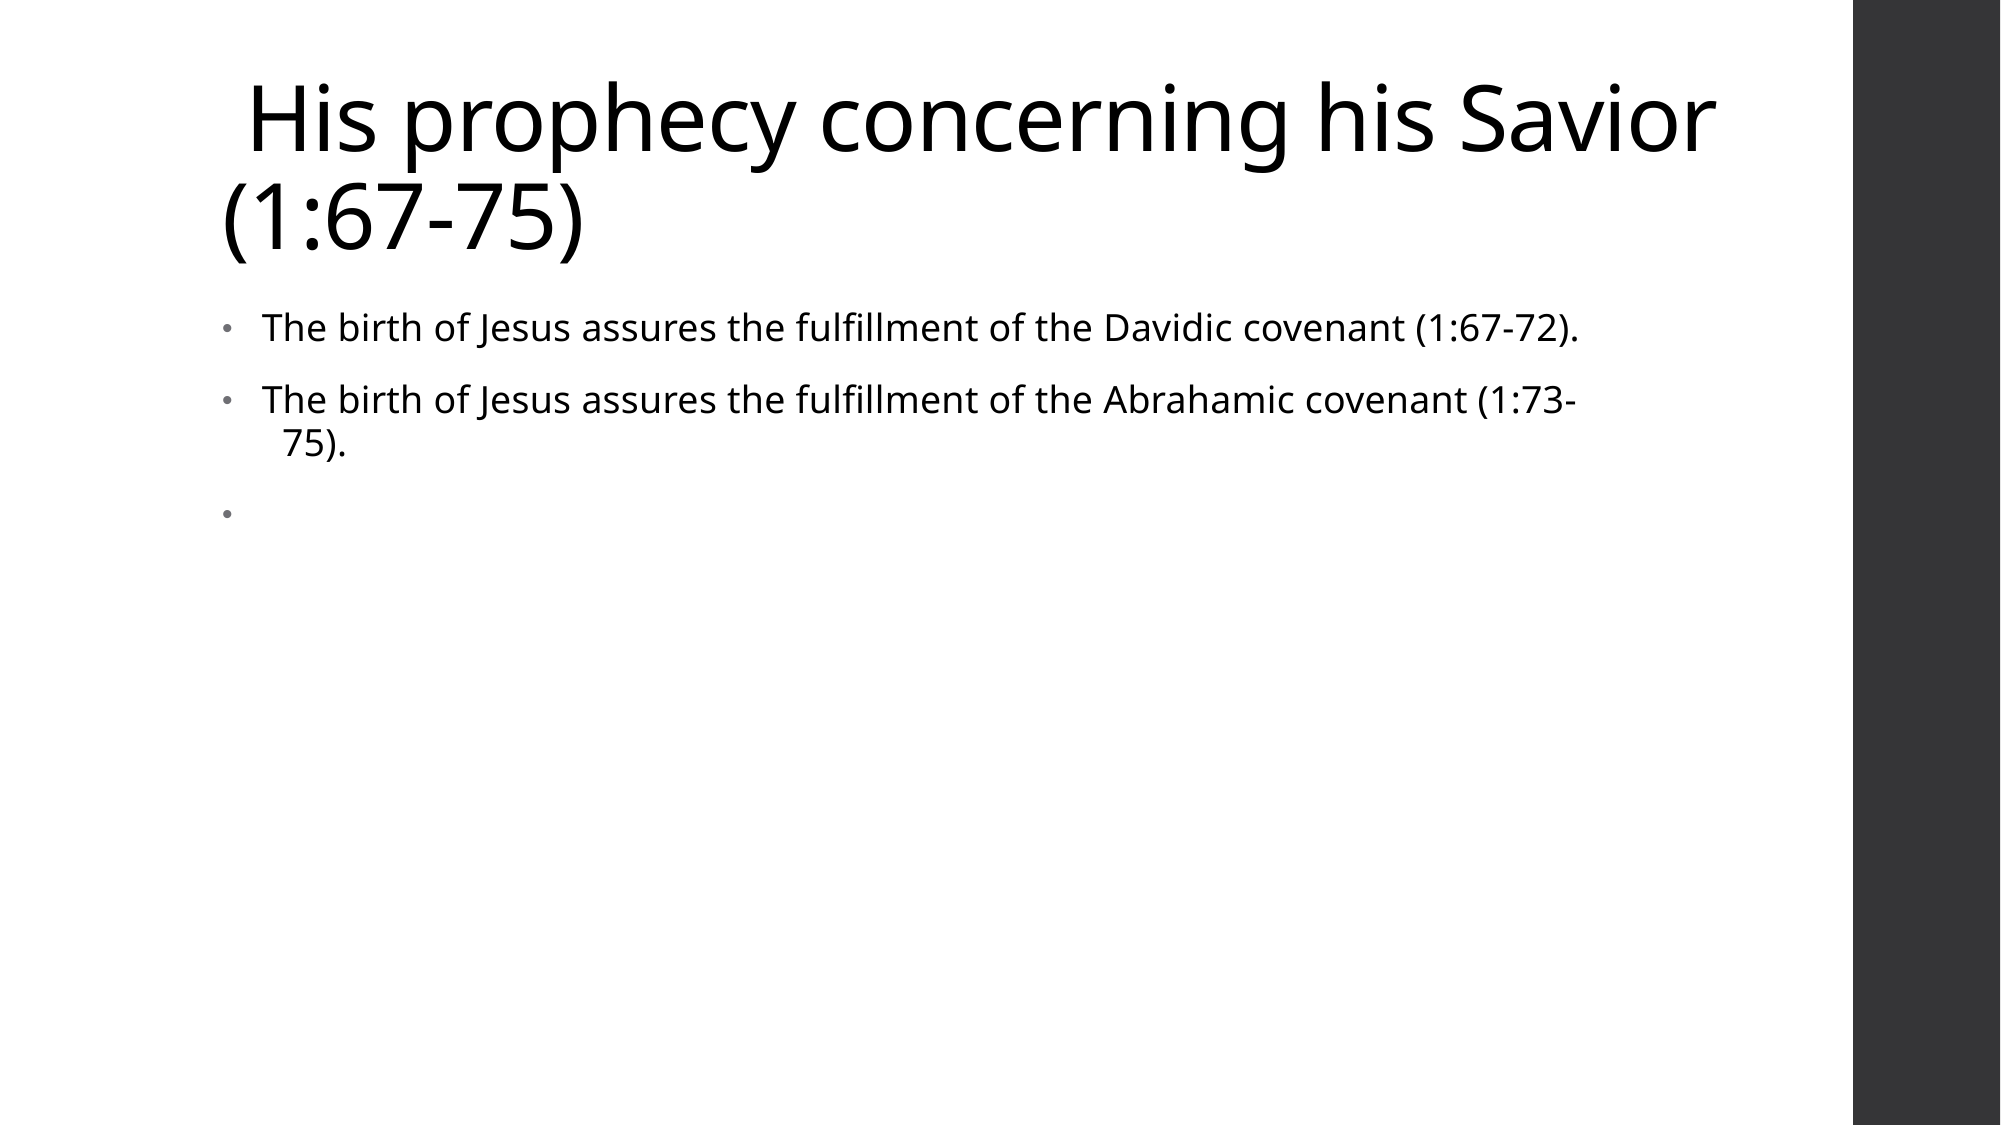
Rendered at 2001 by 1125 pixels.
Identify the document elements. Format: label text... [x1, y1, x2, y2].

title His prophecy concerning his Savior (1:67-75) [206, 60, 1797, 278]
list The birth of Jesus assures the fulfillment of the Davidic covenant (1:67-72). The birth of Jesus assures the fulfillment of the Abrahamic covenant (1:73-75). [206, 299, 1617, 1014]
